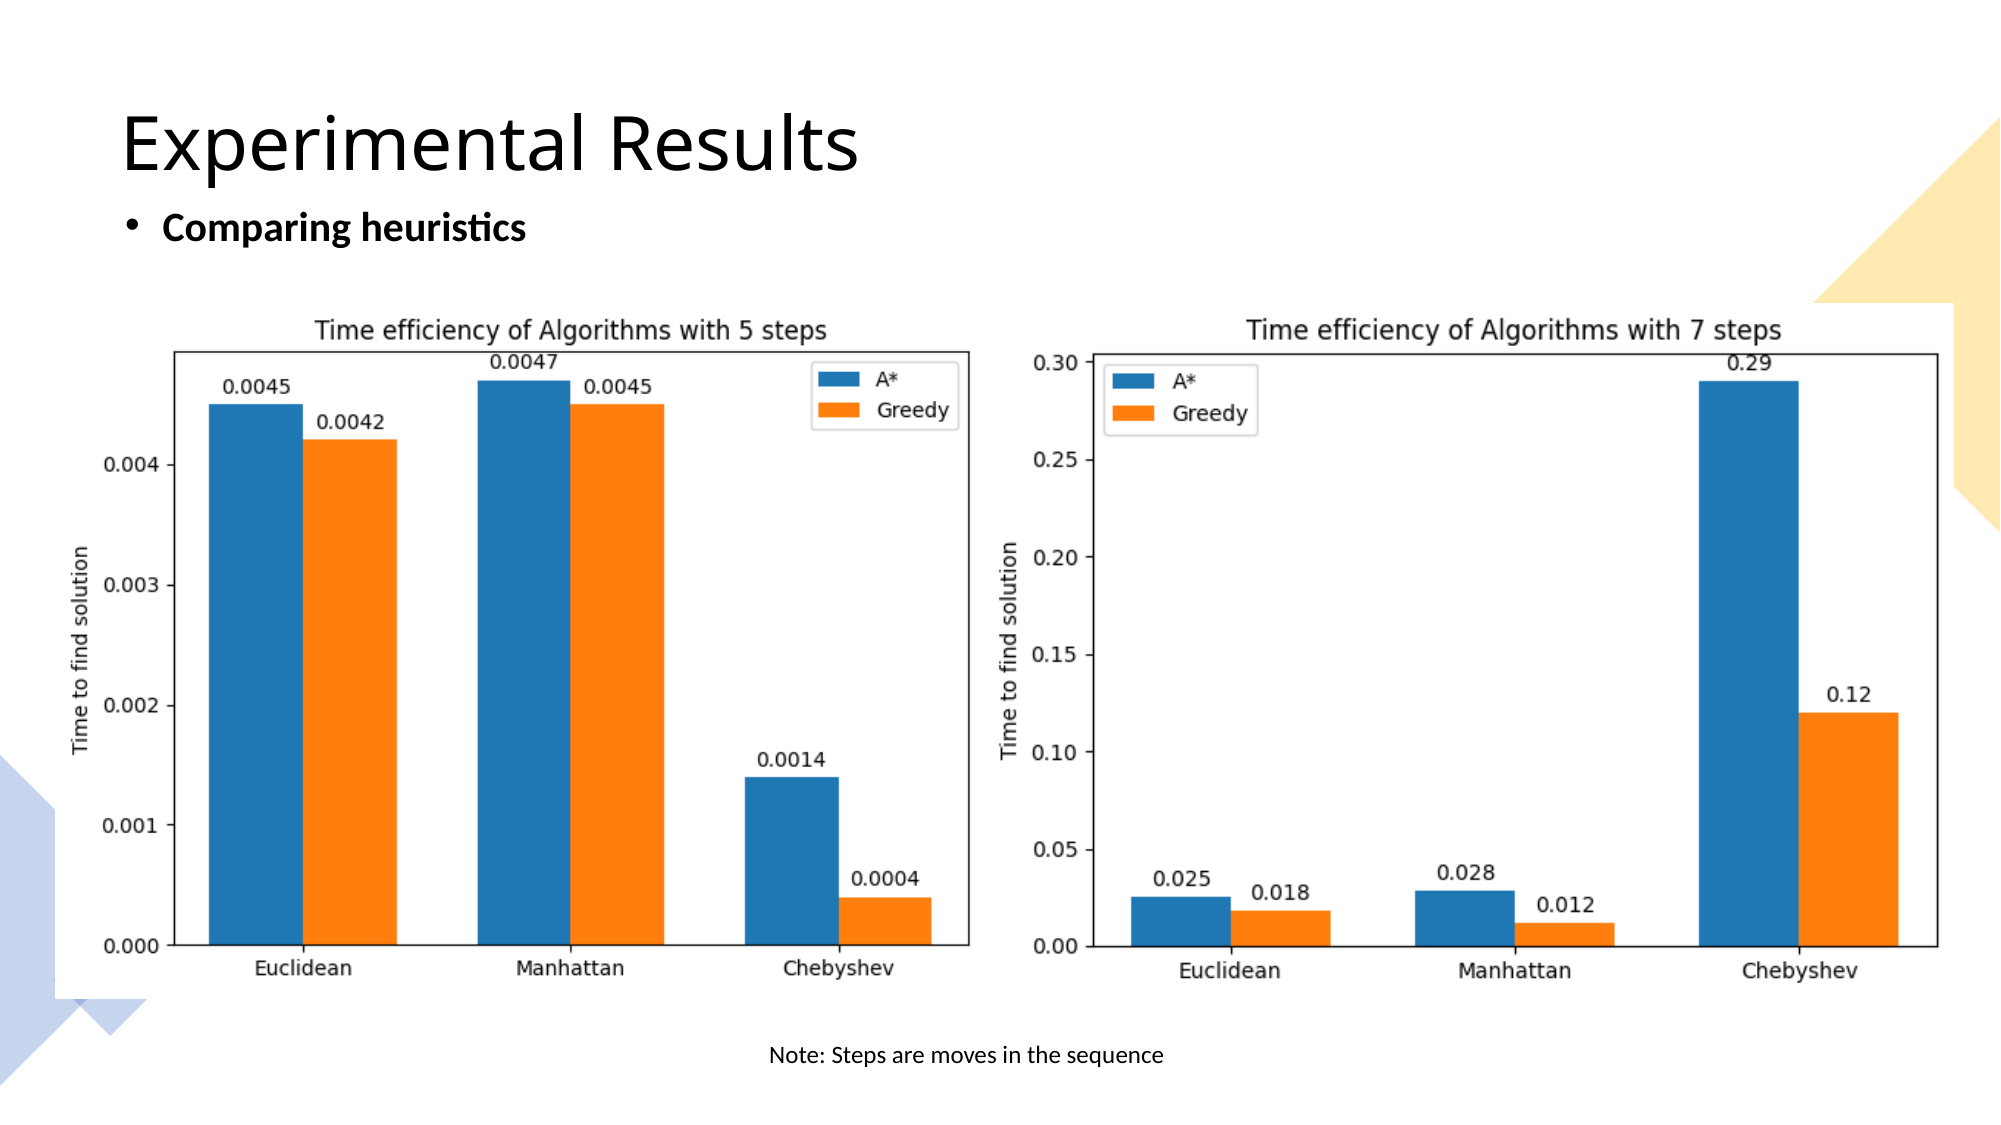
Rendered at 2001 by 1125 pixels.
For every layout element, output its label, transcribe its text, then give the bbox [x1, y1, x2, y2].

title Experimental Results [105, 52, 1895, 240]
picture [55, 303, 1954, 1003]
text_box [0, 0, 2000, 1125]
list Comparing heuristics [110, 172, 1899, 303]
text_box Note: Steps are moves in the sequence [754, 1031, 1255, 1077]
